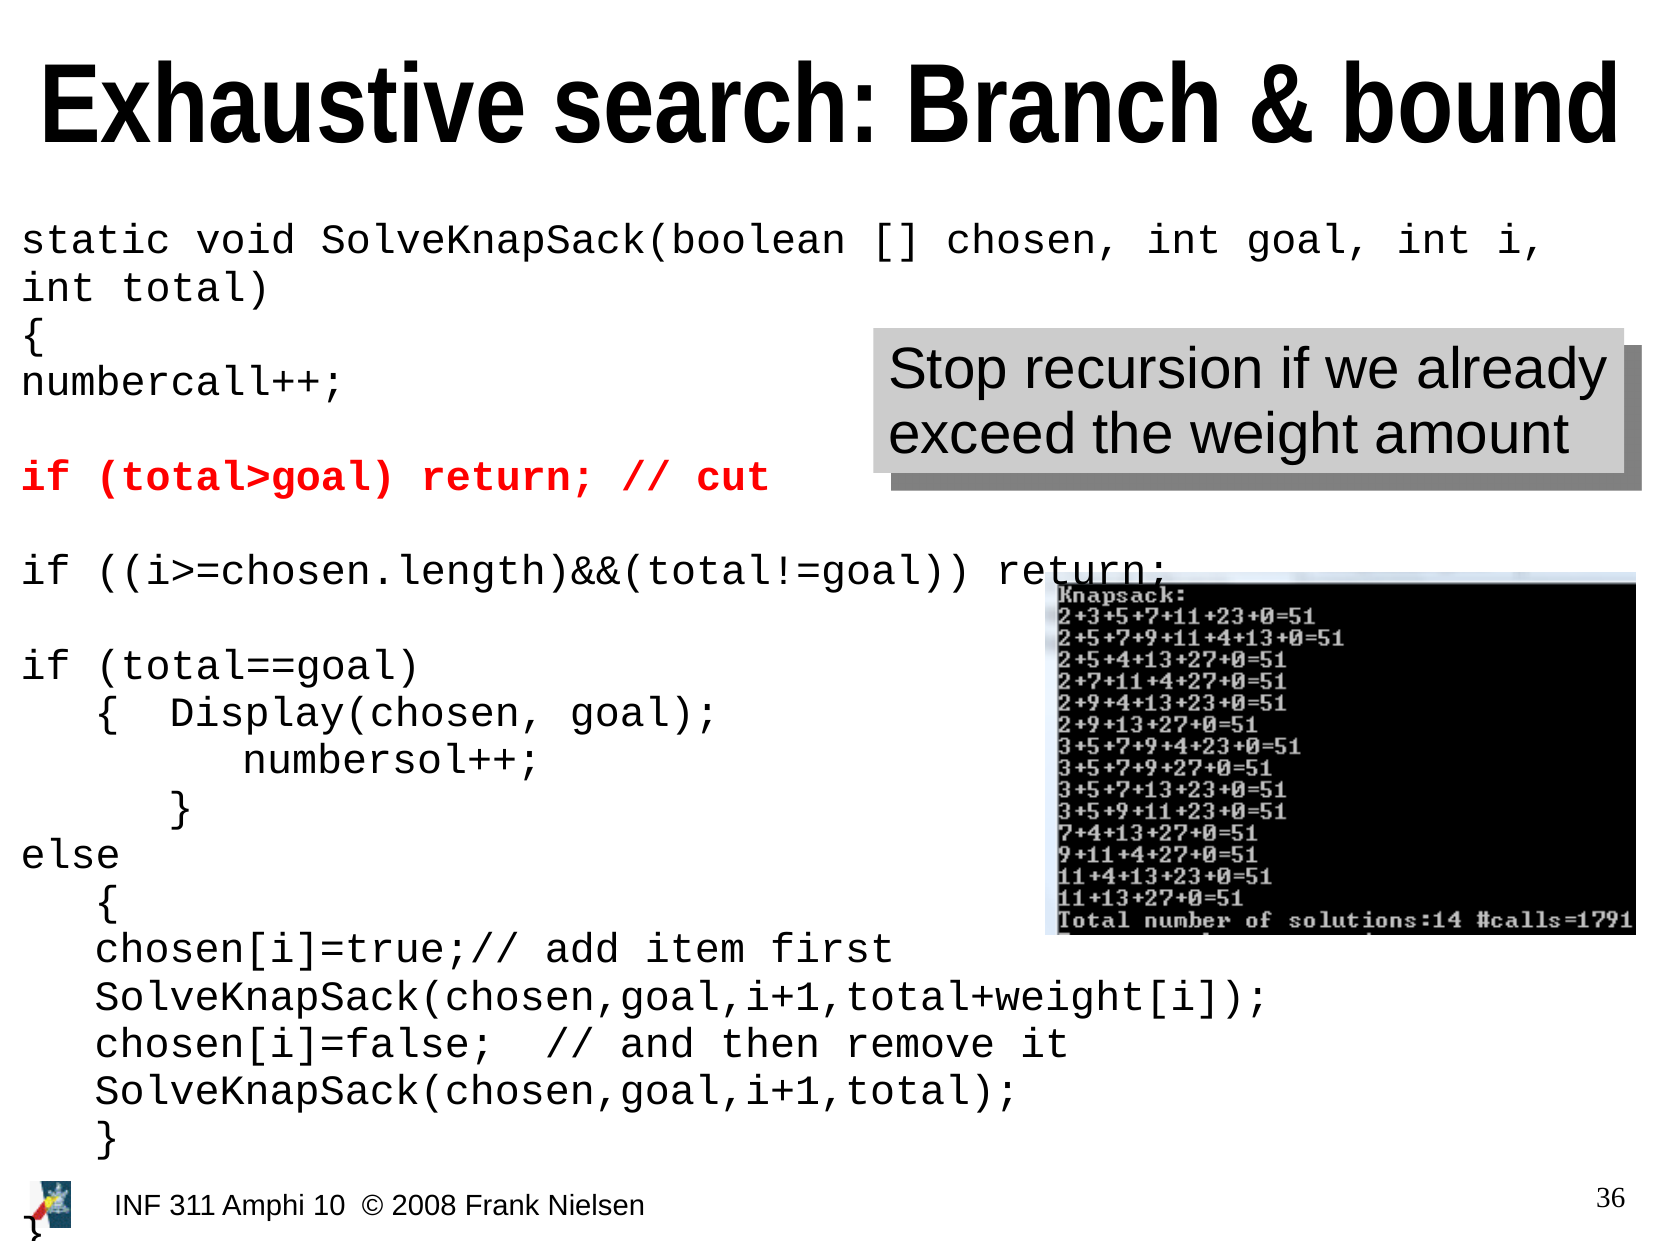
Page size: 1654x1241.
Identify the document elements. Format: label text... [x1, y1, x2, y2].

picture [1630, 572, 1636, 935]
text_box static void SolveKnapSack(boolean [] chosen, int goal, int i, int total) { numbercall++; if (total>goal) return; // cut if ((i>=chosen.length)&&(total!=goal)) return; if (total==goal) { Display(chosen, goal); numbersol++; } else { chosen[i]=true;// add item first SolveKnapSack(chosen,goal,i+1,total+weight[i]); chosen[i]=false; // and then remove it SolveKnapSack(chosen,goal,i+1,total); } } [5, 211, 1630, 1215]
picture [29, 1215, 71, 1228]
text_box Stop recursion if we already exceed the weight amount [873, 328, 1625, 473]
text_box Exhaustive search: Branch & bound [24, 29, 1638, 174]
